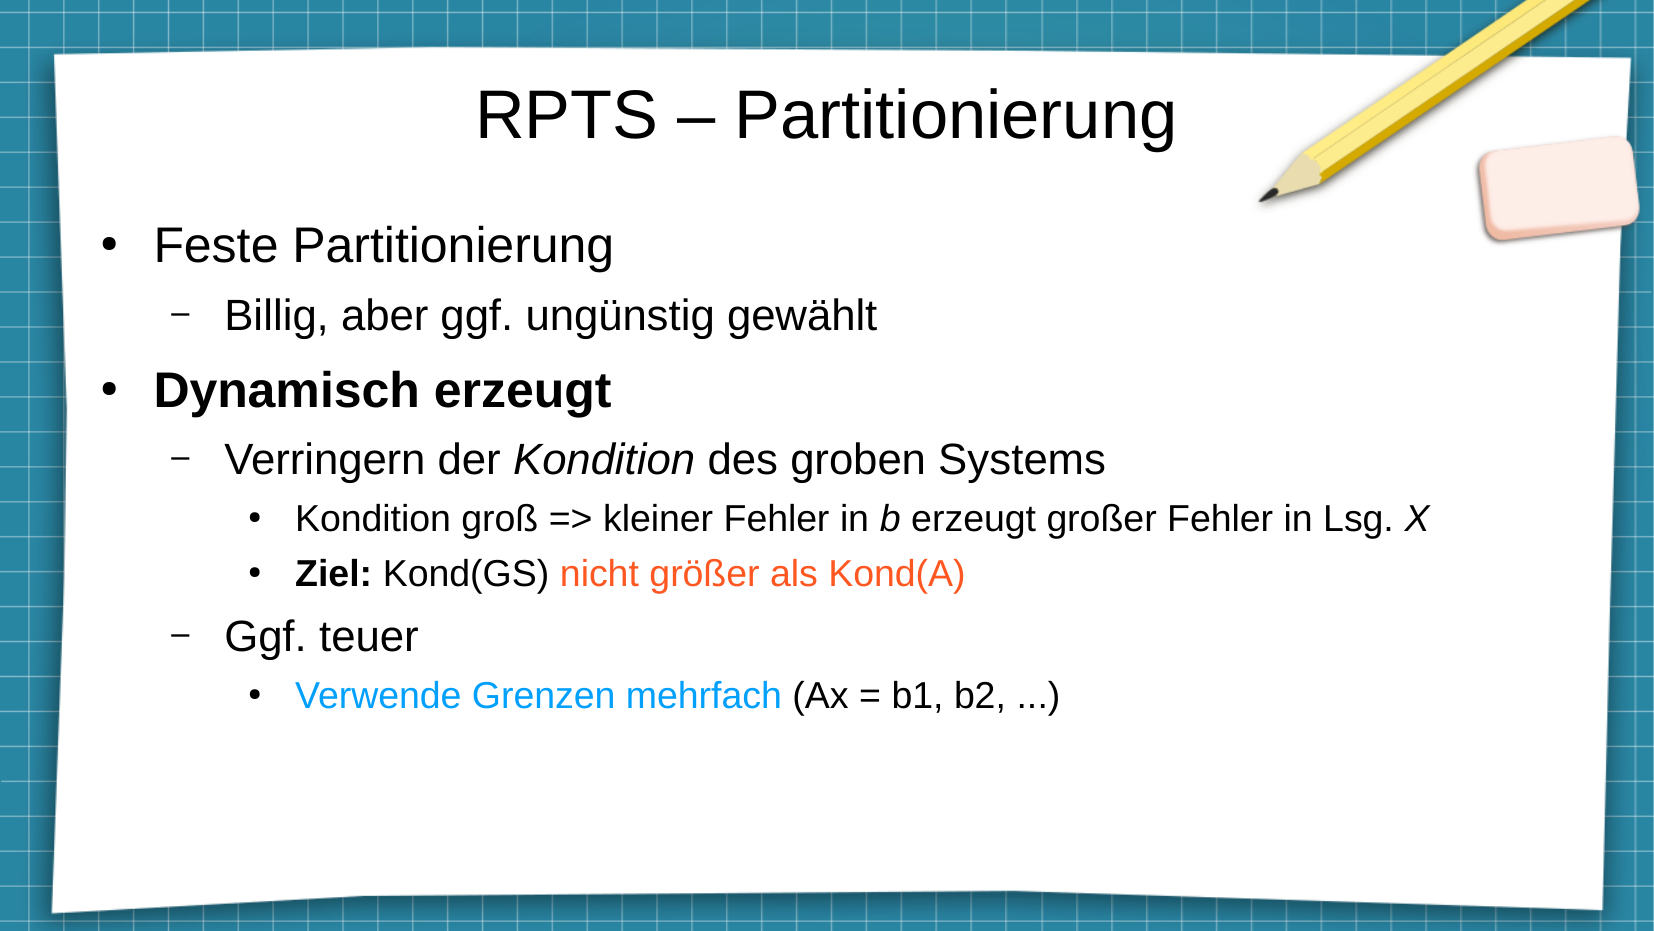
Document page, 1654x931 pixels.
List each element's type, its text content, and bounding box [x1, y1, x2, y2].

title RPTS – Partitionierung [82, 37, 1571, 193]
picture [0, 0, 1654, 931]
list Feste Partitionierung Billig, aber ggf. ungünstig gewählt Dynamisch erzeugt Verringern der Kondition des groben Systems Kondition groß => kleiner Fehler in b erzeugt großer Fehler in Lsg. X Ziel: Kond(GS) nicht größer als Kond(A) Ggf. teuer Verwende Grenzen mehrfach (Ax = b1, b2, ...) [82, 217, 1571, 758]
